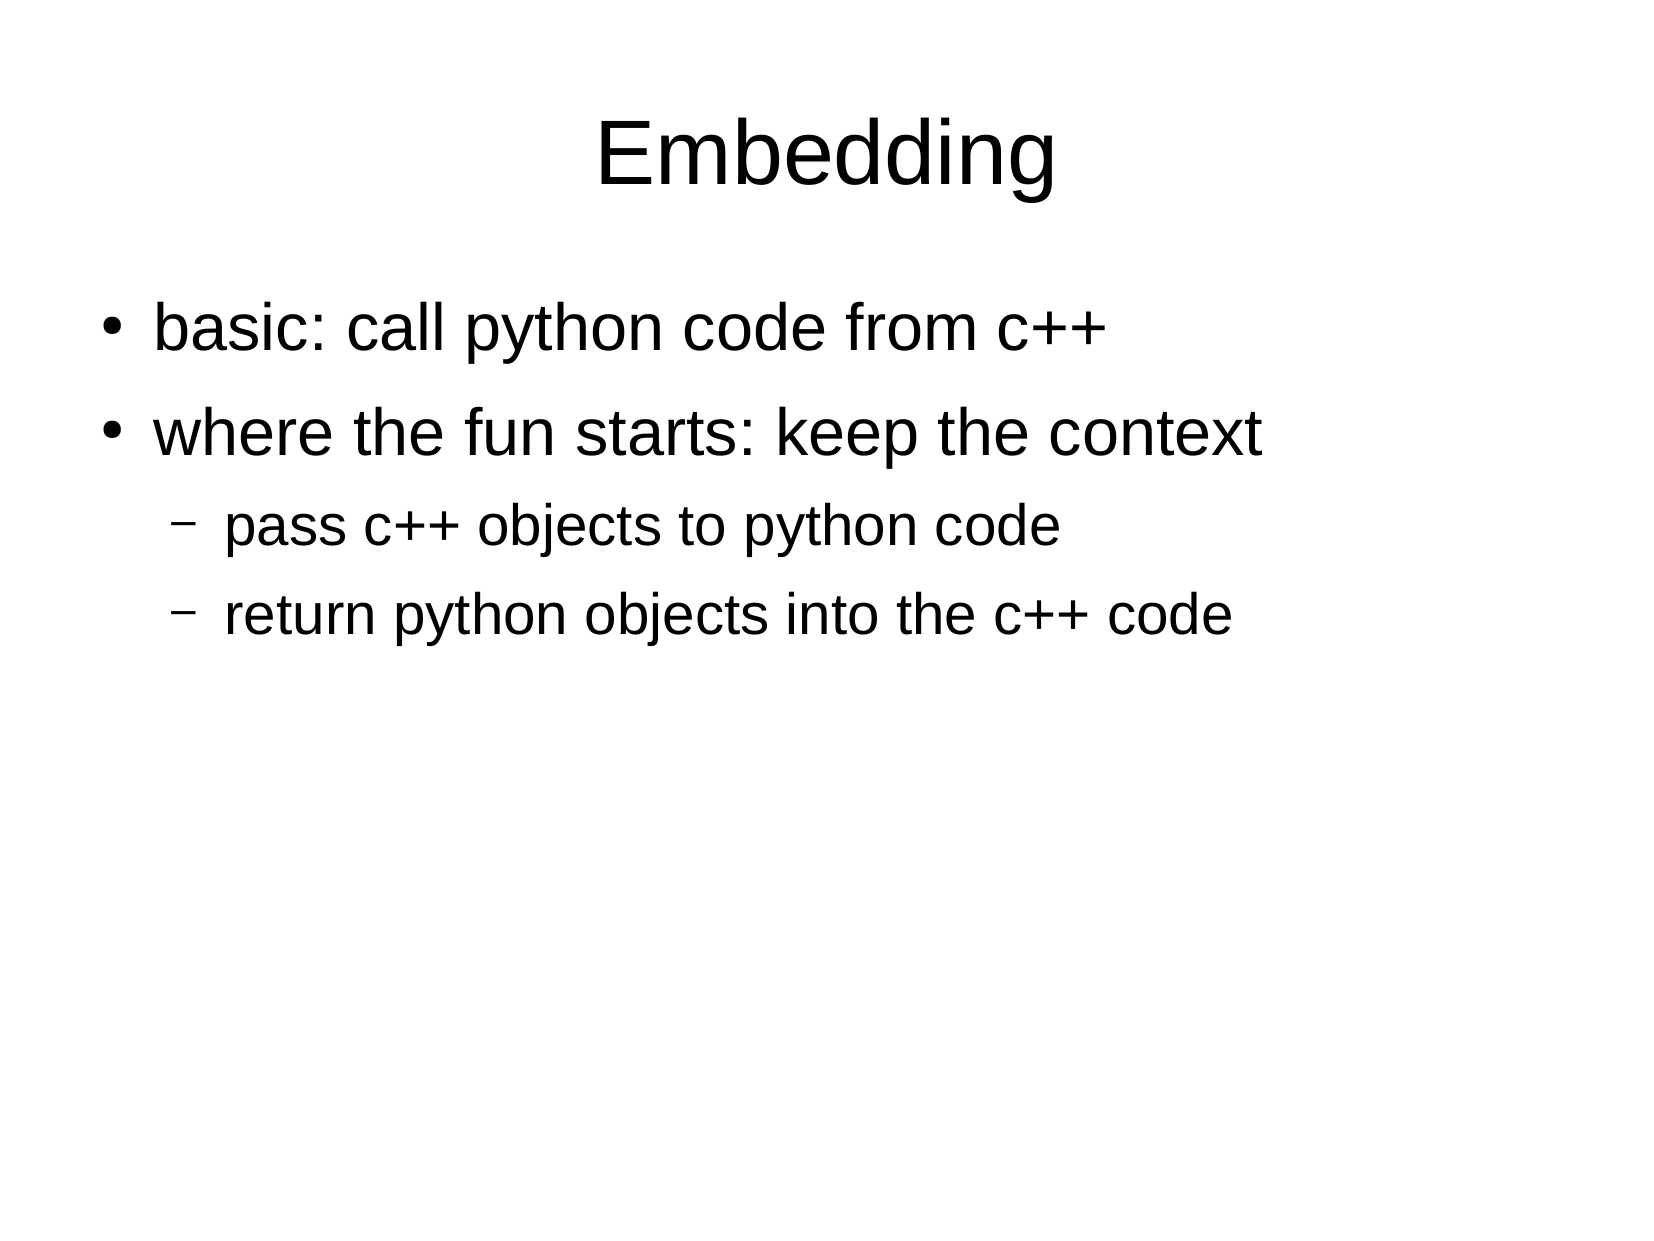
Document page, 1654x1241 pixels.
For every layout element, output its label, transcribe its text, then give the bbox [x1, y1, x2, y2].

title Embedding [82, 49, 1571, 257]
list basic: call python code from c++ where the fun starts: keep the context pass c++ objects to python code return python objects into the c++ code [82, 290, 1571, 1010]
